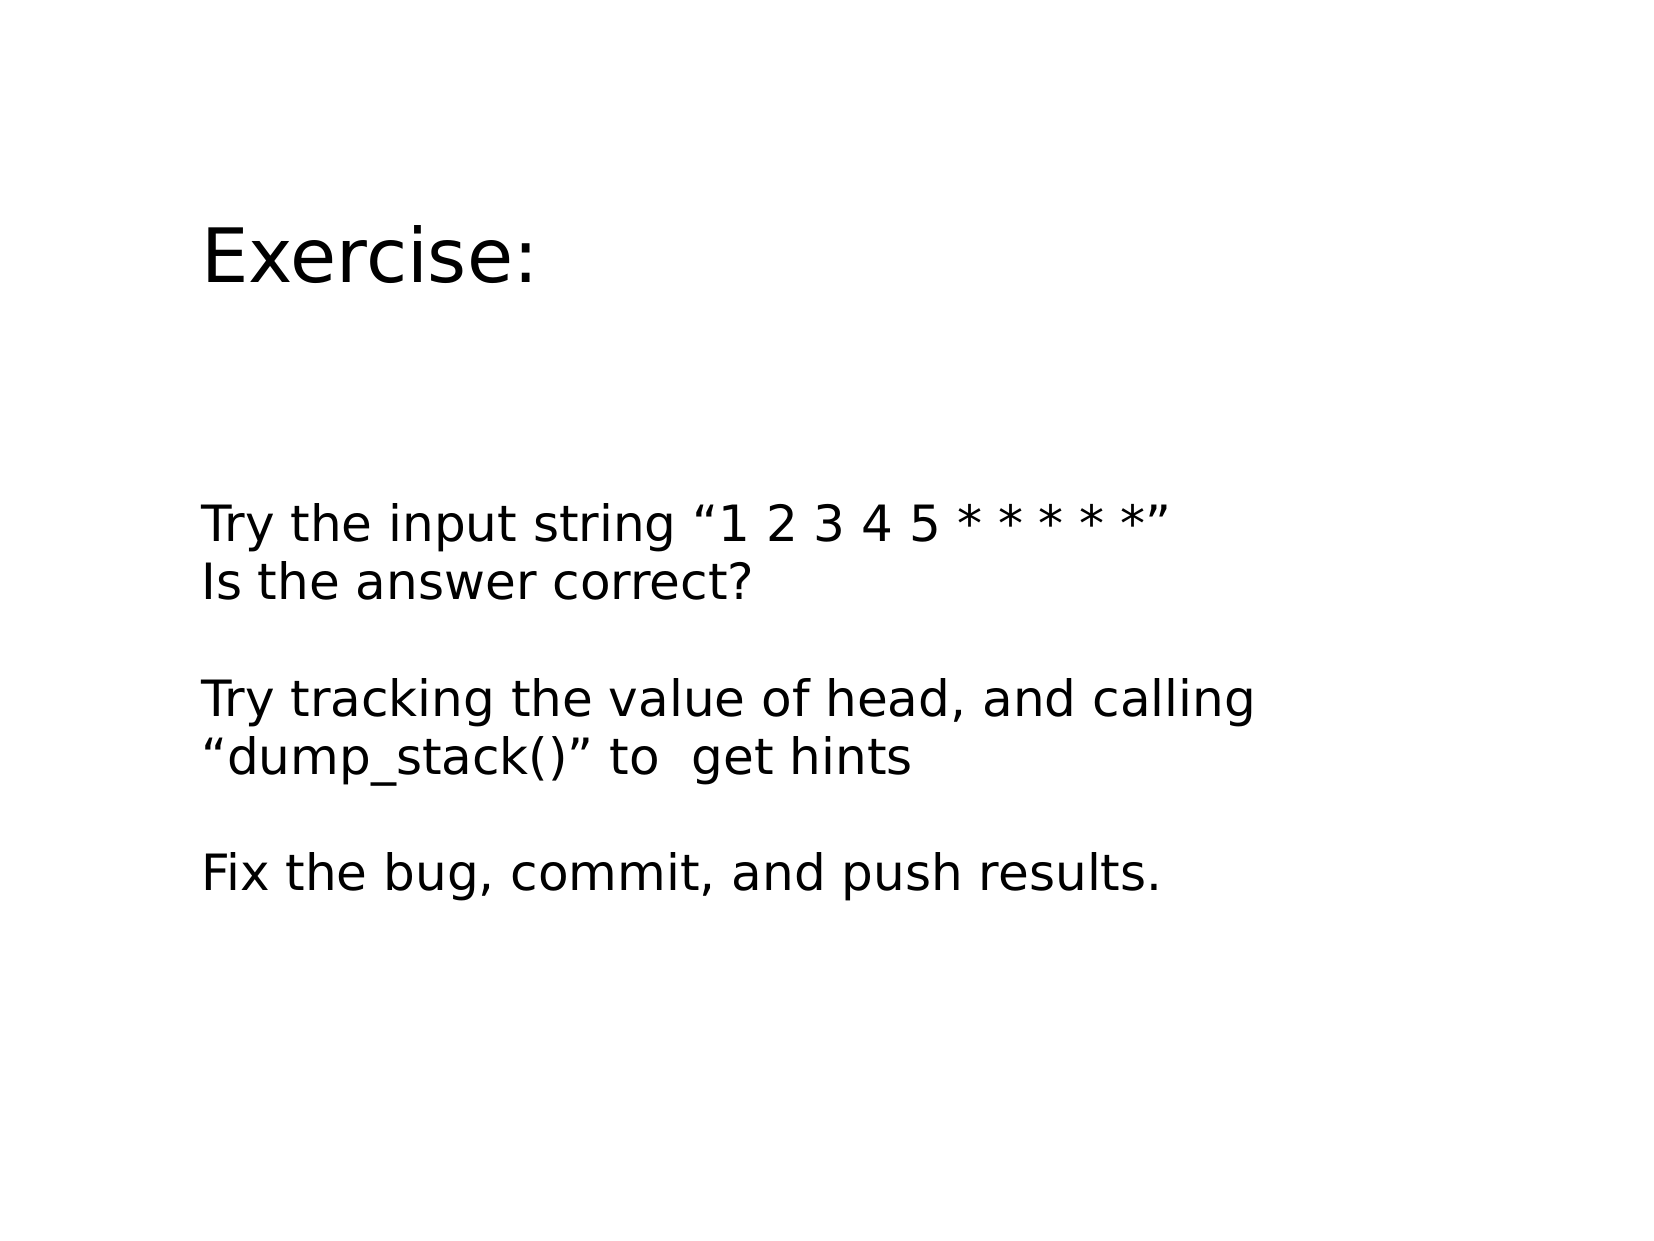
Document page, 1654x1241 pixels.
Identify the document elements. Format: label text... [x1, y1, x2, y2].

text_box Exercise: [186, 205, 554, 308]
text_box Try the input string “1 2 3 4 5 * * * * *” Is the answer correct? Try tracking the value of head, and calling “dump_stack()” to get hints Fix the bug, commit, and push results. [186, 487, 1272, 910]
